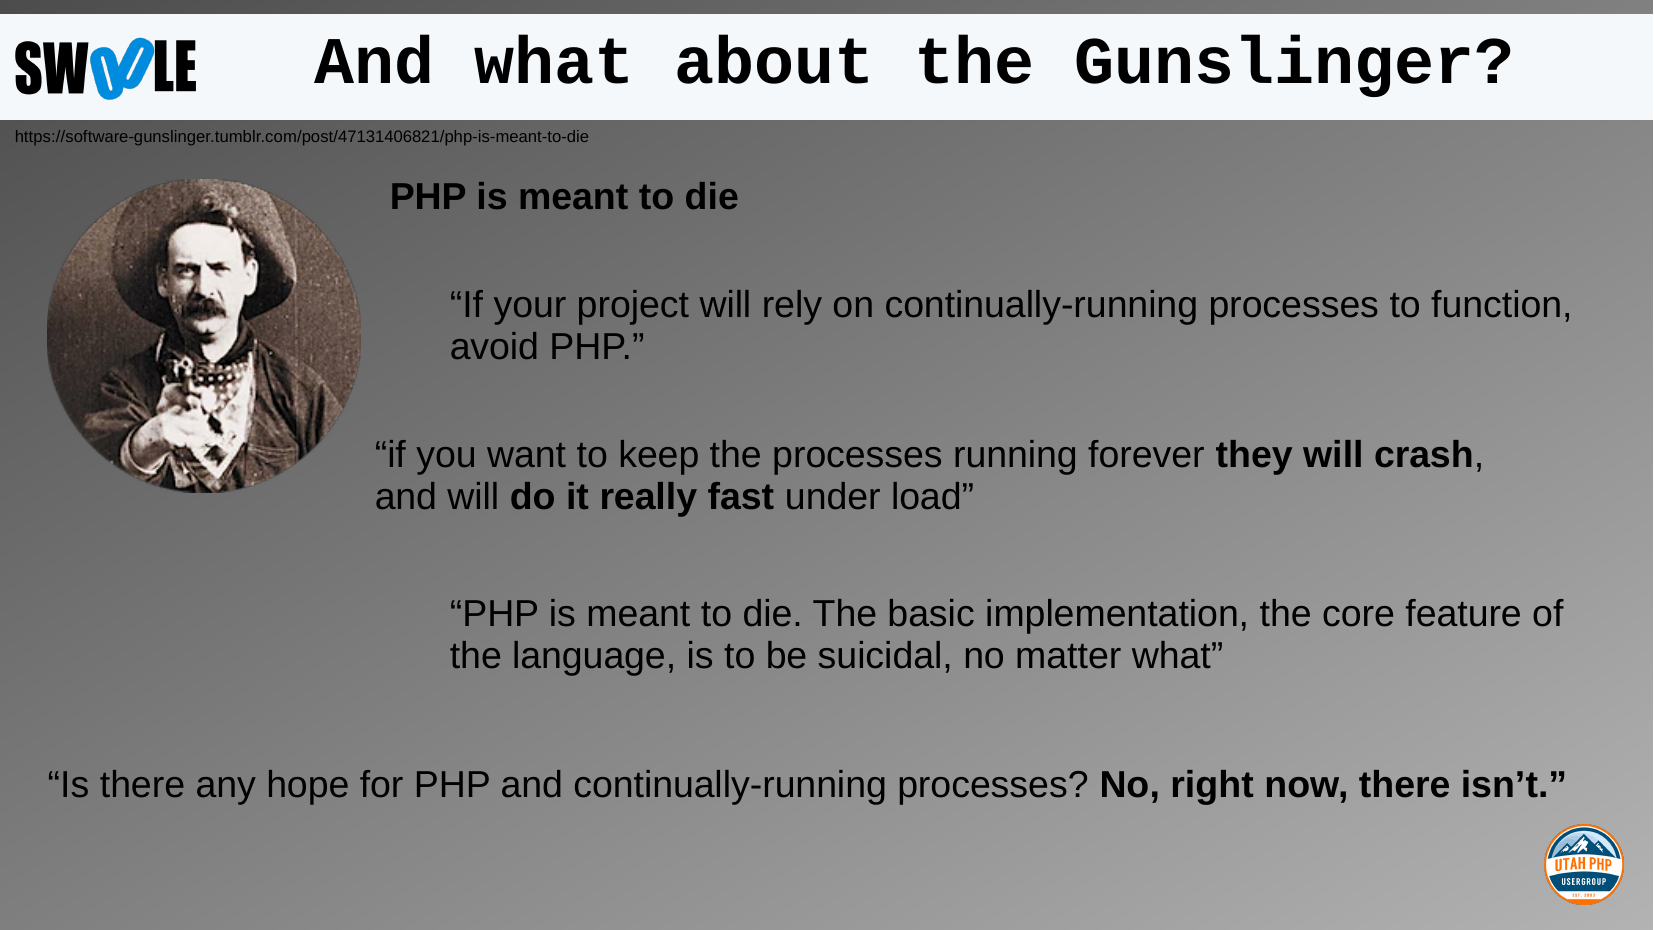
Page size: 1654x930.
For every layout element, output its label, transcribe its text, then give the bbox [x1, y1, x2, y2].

text_box [196, 14, 1653, 120]
text_box PHP is meant to die [375, 168, 1246, 226]
text_box “if you want to keep the processes running forever they will crash, and will do it really fast under load” [360, 426, 1546, 526]
title And what about the Gunslinger? [314, 14, 1586, 118]
picture [1544, 856, 1624, 905]
text_box “Is there any hope for PHP and continually-running processes? No, right now, there isn’t.” [33, 756, 1653, 856]
picture [15, 14, 196, 119]
picture [47, 179, 361, 493]
text_box “PHP is meant to die. The basic implementation, the core feature of the language, is to be suicidal, no matter what” [435, 585, 1621, 684]
text_box [0, 14, 15, 119]
text_box https://software-gunslinger.tumblr.com/post/47131406821/php-is-meant-to-die [0, 119, 976, 154]
text_box “If your project will rely on continually-running processes to function, avoid PHP.” [435, 276, 1591, 376]
